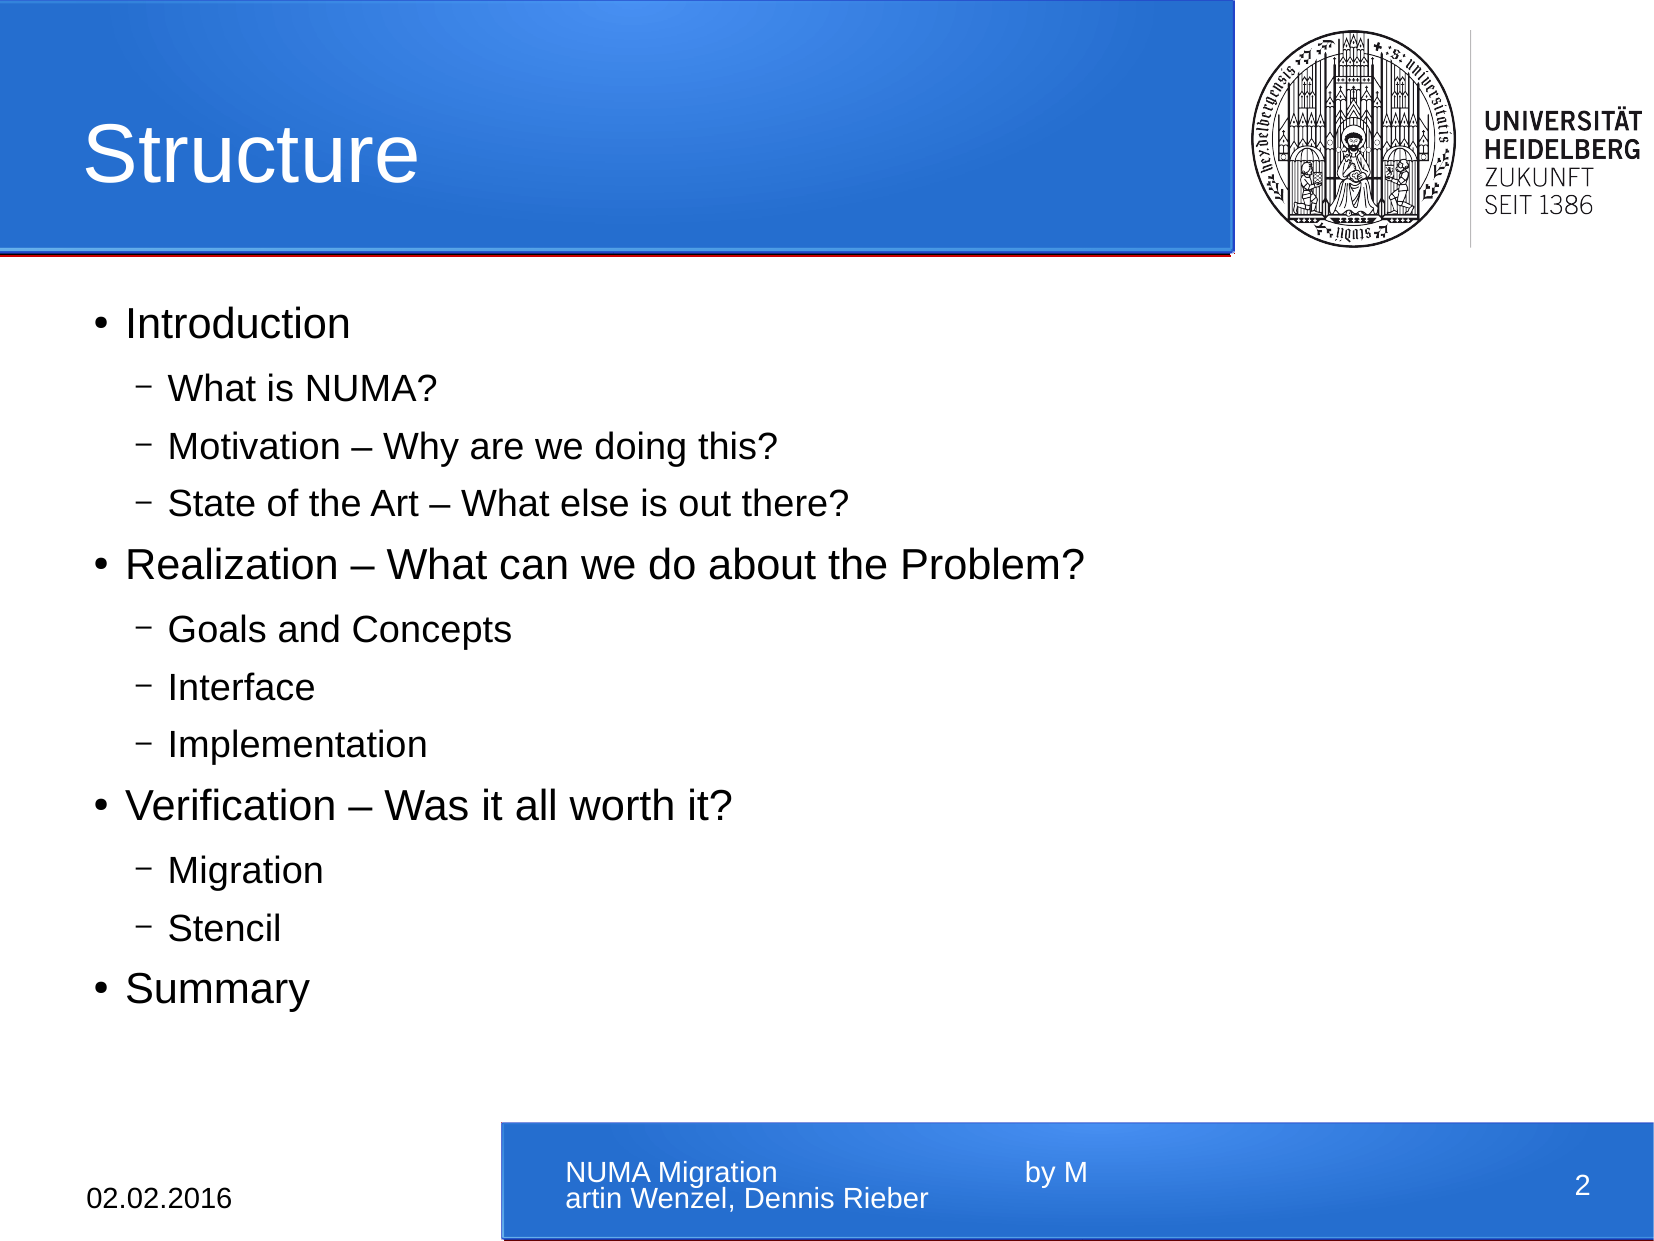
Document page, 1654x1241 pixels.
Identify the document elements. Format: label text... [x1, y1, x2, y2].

title Structure [82, 94, 1264, 213]
picture [496, 1121, 1654, 1241]
picture [0, 0, 1238, 262]
list Introduction What is NUMA? Motivation – Why are we doing this? State of the Art – What else is out there? Realization – What can we do about the Problem? Goals and Concepts Interface Implementation Verification – Was it all worth it? Migration Stencil Summary [82, 299, 1571, 1019]
picture [1251, 30, 1642, 248]
